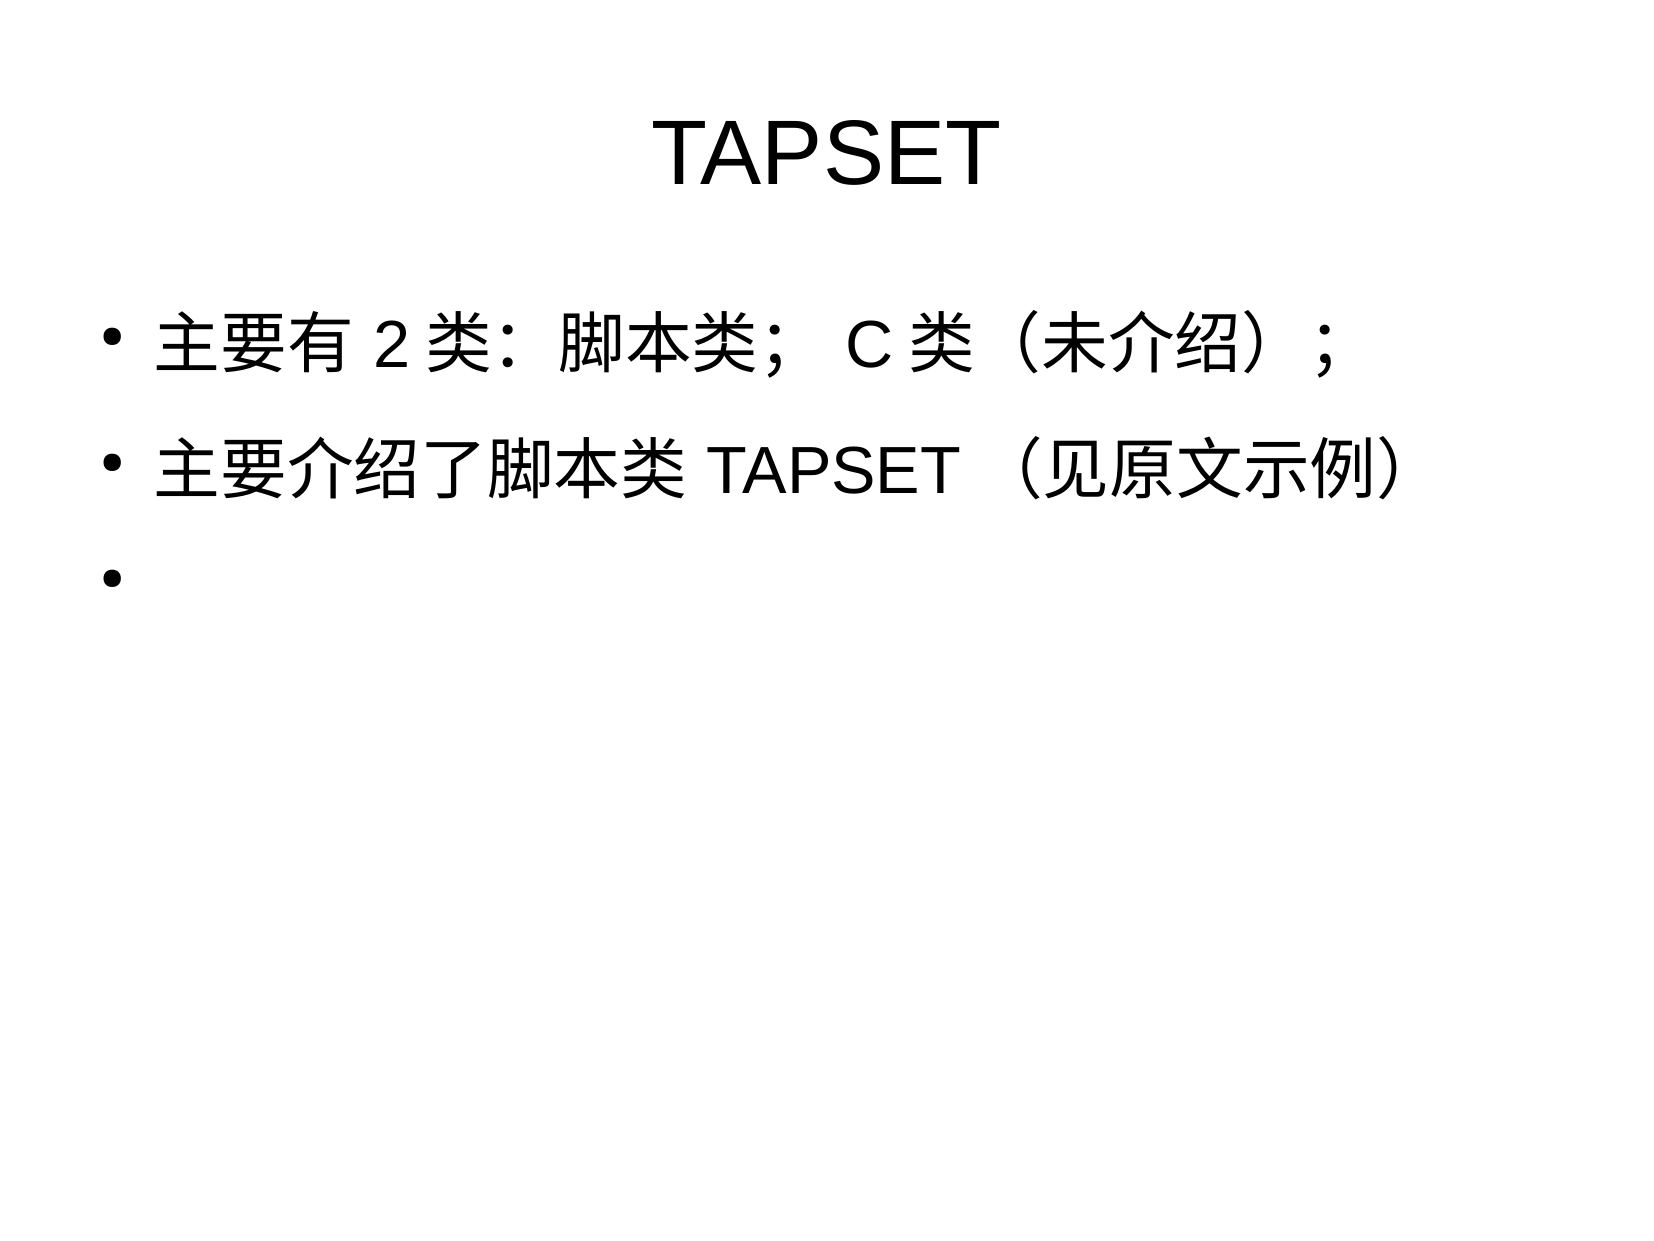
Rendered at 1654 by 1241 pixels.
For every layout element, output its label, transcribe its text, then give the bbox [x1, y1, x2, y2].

title TAPSET [82, 49, 1571, 257]
list 主要有2类：脚本类；C类（未介绍）； 主要介绍了脚本类TAPSET（见原文示例） [82, 290, 1571, 1010]
